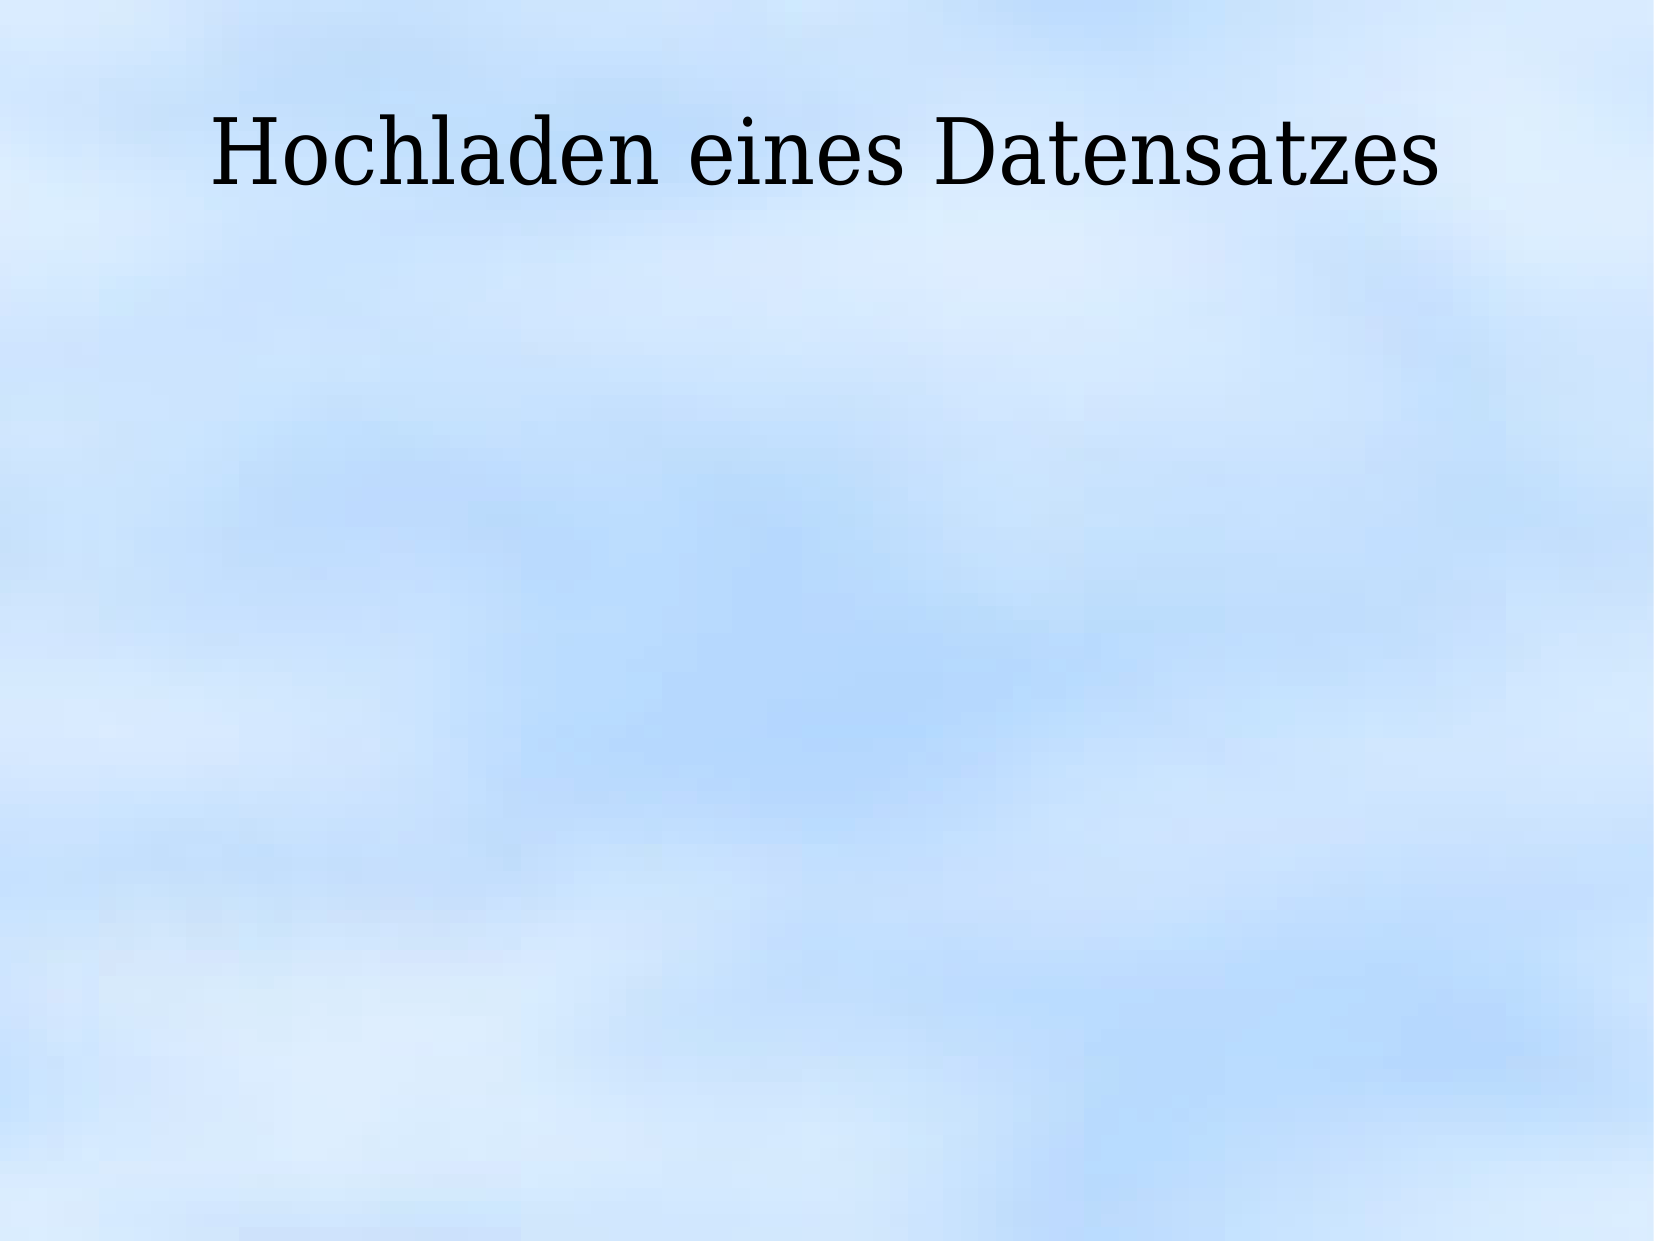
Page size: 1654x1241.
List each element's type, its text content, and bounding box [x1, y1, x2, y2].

picture [0, 0, 1654, 1241]
title Hochladen eines Datensatzes [82, 49, 1571, 257]
